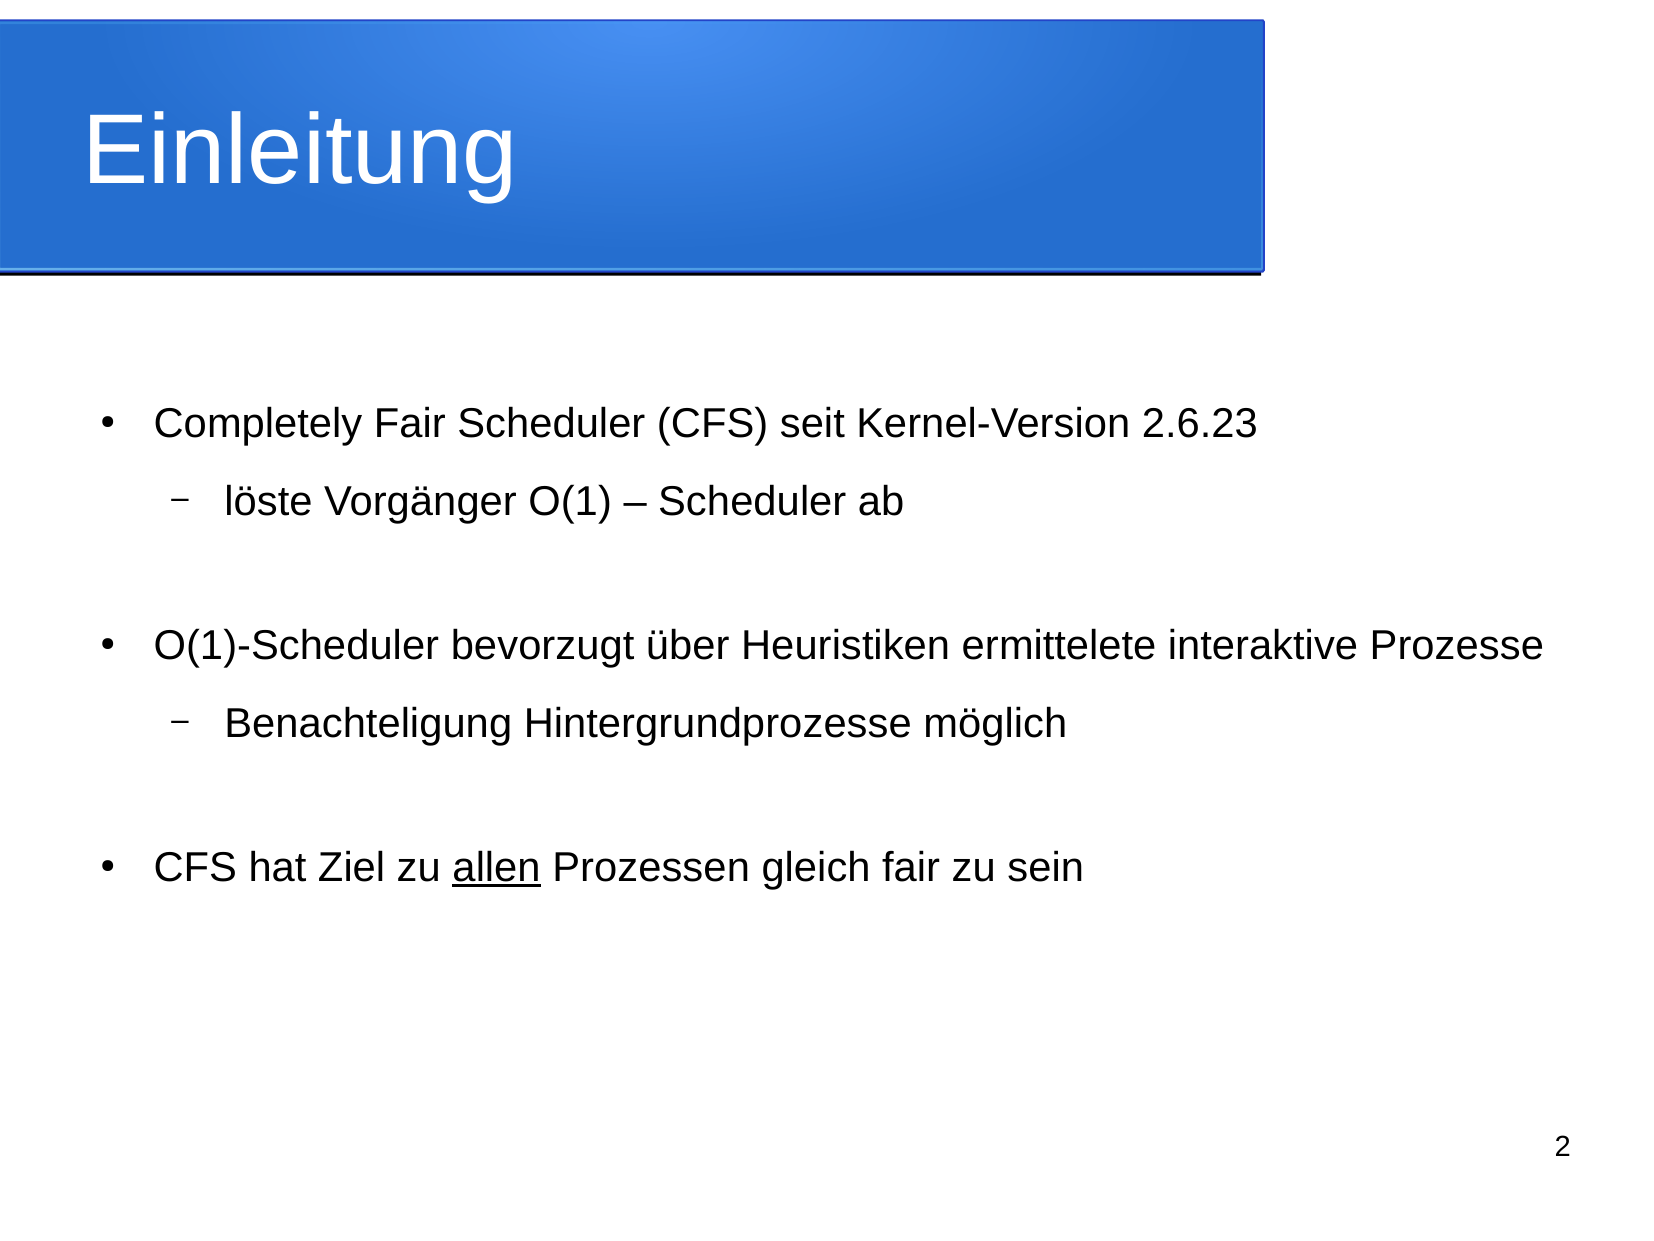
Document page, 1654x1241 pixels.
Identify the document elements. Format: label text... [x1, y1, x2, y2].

title Einleitung [82, 47, 1235, 252]
list Completely Fair Scheduler (CFS) seit Kernel-Version 2.6.23 löste Vorgänger O(1) – Scheduler ab O(1)-Scheduler bevorzugt über Heuristiken ermittelete interaktive Prozesse Benachteligung Hintergrundprozesse möglich CFS hat Ziel zu allen Prozessen gleich fair zu sein [82, 399, 1571, 1119]
